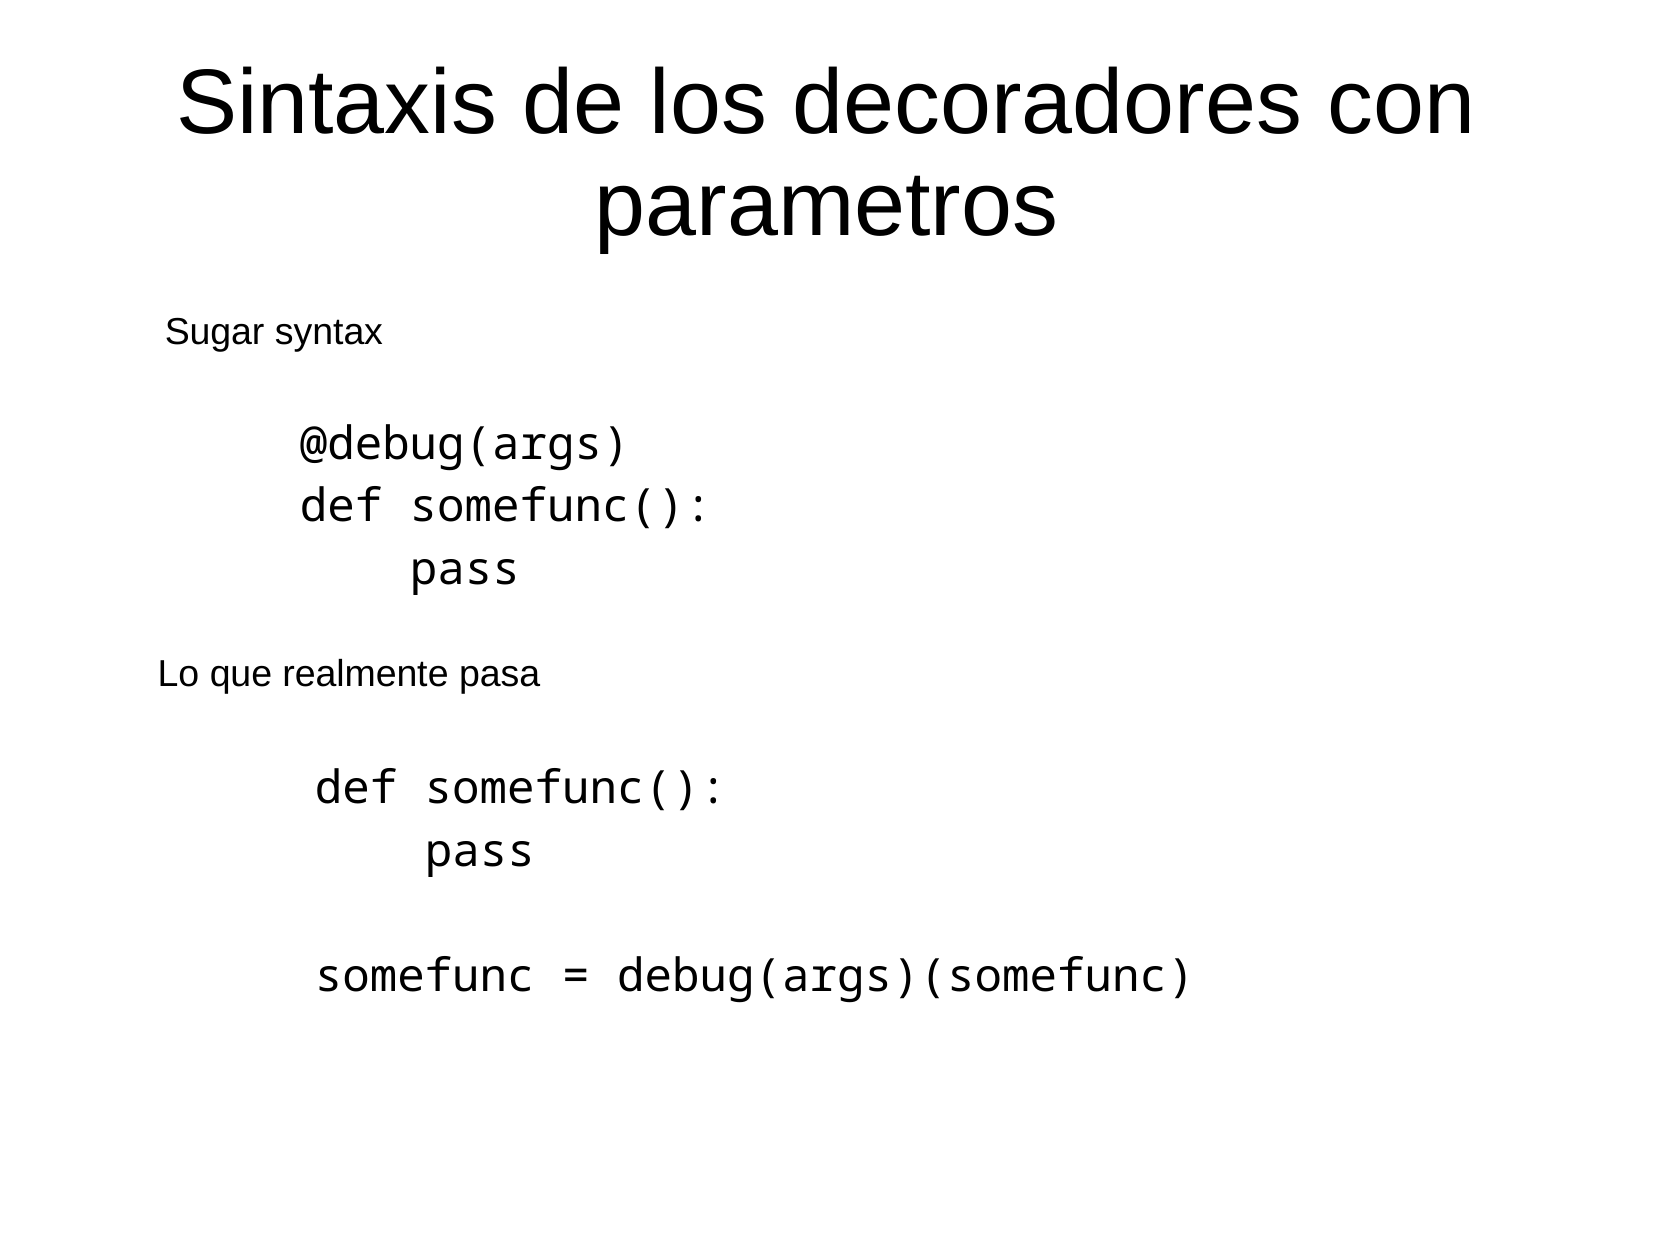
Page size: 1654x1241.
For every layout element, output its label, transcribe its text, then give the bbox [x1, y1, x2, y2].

text_box def somefunc(): pass somefunc = debug(args)(somefunc) [300, 747, 1246, 946]
text_box Sugar syntax [150, 303, 399, 361]
text_box Lo que realmente pasa [142, 645, 556, 702]
text_box @debug(args) def somefunc(): pass [285, 402, 916, 556]
title Sintaxis de los decoradores con parametros [82, 49, 1571, 257]
